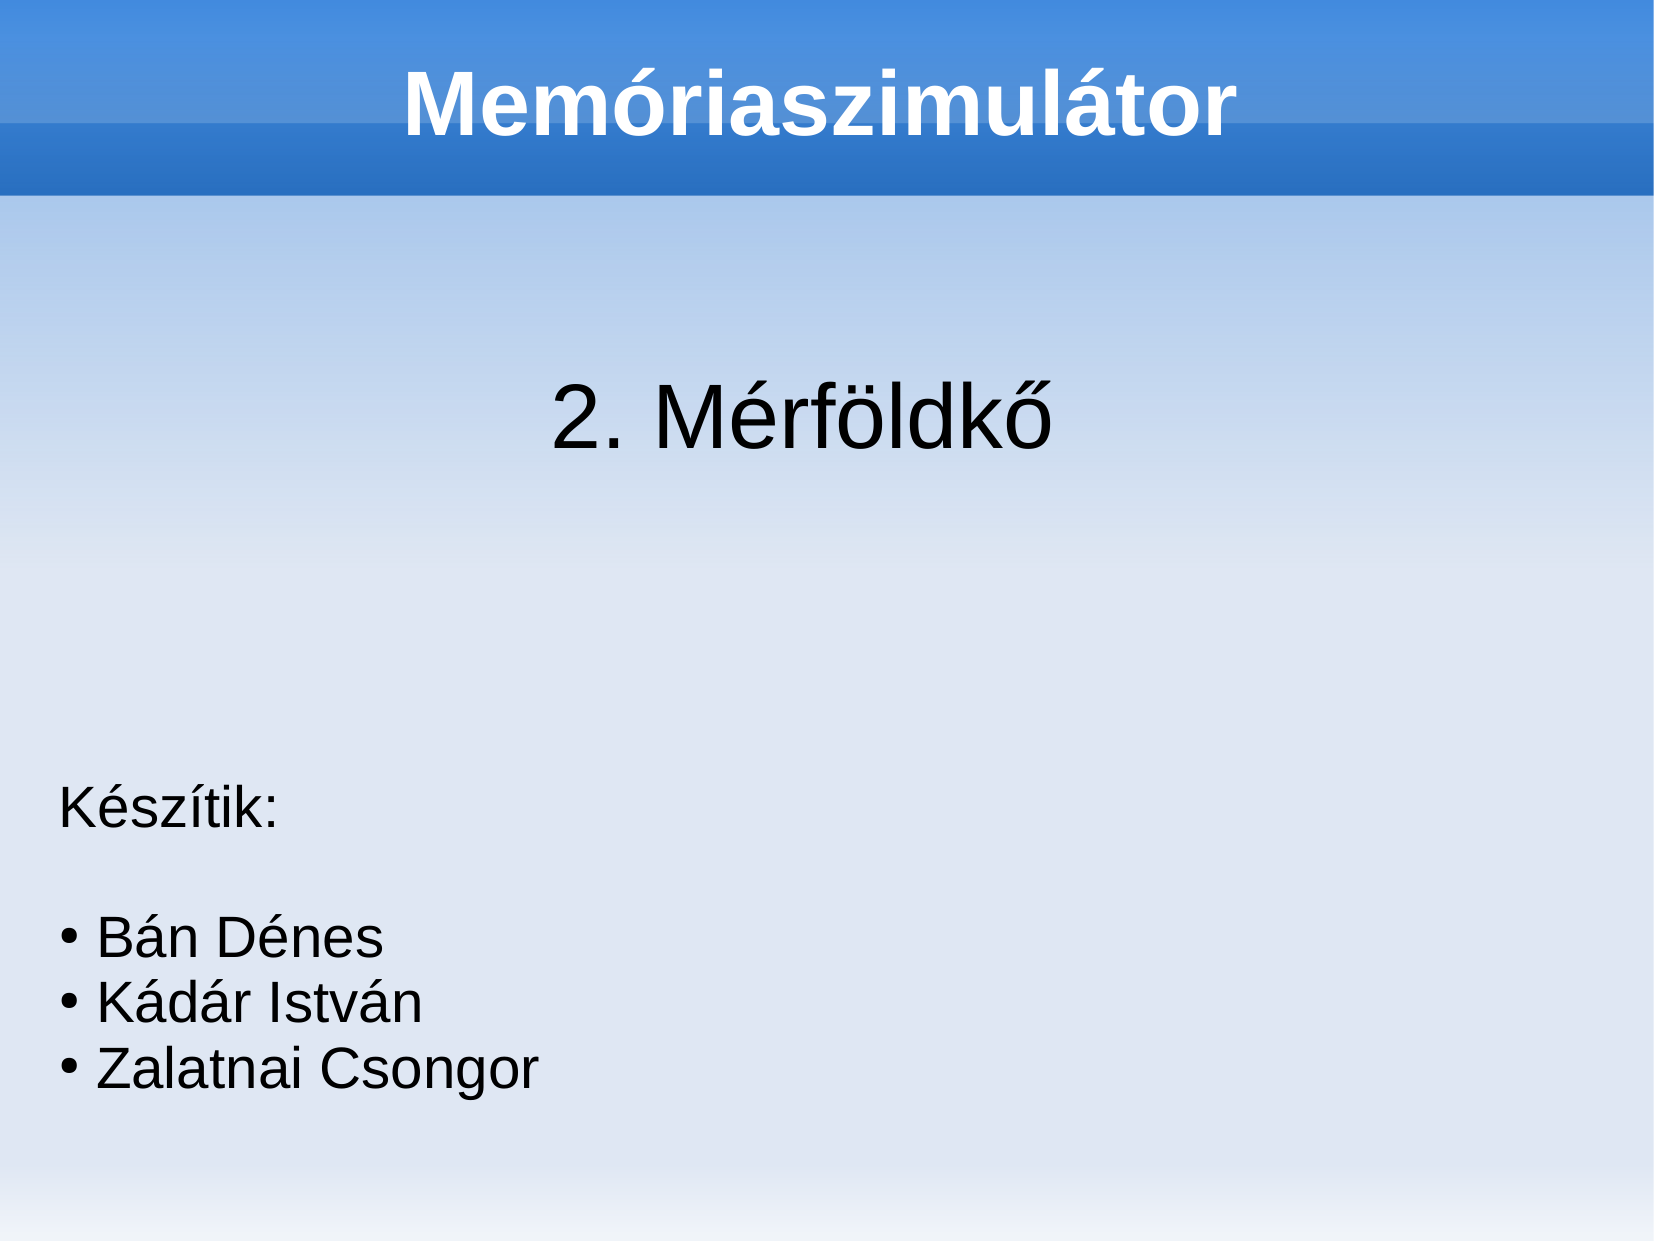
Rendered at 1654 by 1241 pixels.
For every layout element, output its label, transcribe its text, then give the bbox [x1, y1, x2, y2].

subtitle 2. Mérföldkő Készítik: Bán Dénes Kádár István Zalatnai Csongor [59, 365, 1548, 1101]
title Memóriaszimulátor [76, 0, 1565, 208]
picture [0, 0, 1654, 1241]
